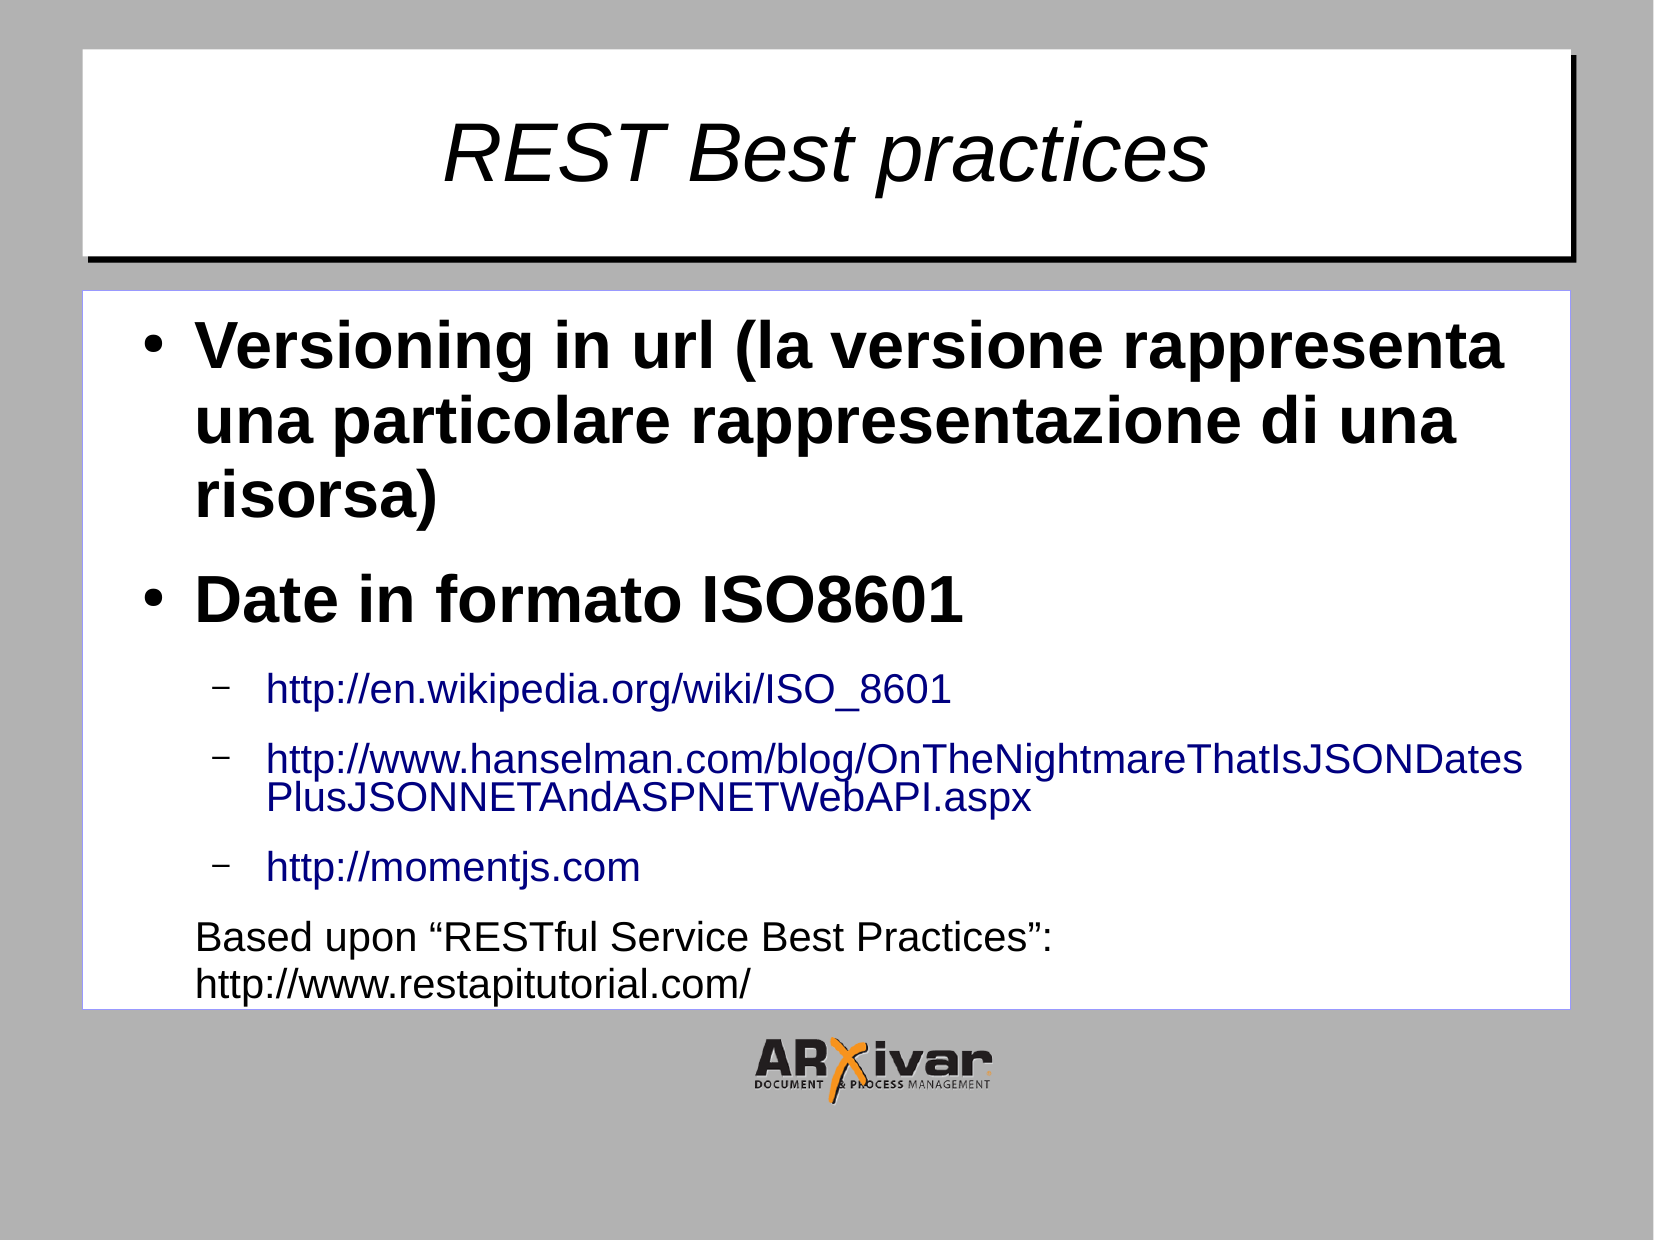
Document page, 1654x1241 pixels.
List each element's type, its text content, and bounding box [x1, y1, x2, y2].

list Versioning in url (la versione rappresenta una particolare rappresentazione di una risorsa) Date in formato ISO8601 http://en.wikipedia.org/wiki/ISO_8601 http://www.hanselman.com/blog/OnTheNightmareThatIsJSONDatesPlusJSONNETAndASPNETWebAPI.aspx http://momentjs.com Based upon “RESTful Service Best Practices”: http://www.restapitutorial.com/ [82, 290, 1571, 1010]
picture [755, 1031, 993, 1111]
title REST Best practices [82, 49, 1571, 257]
